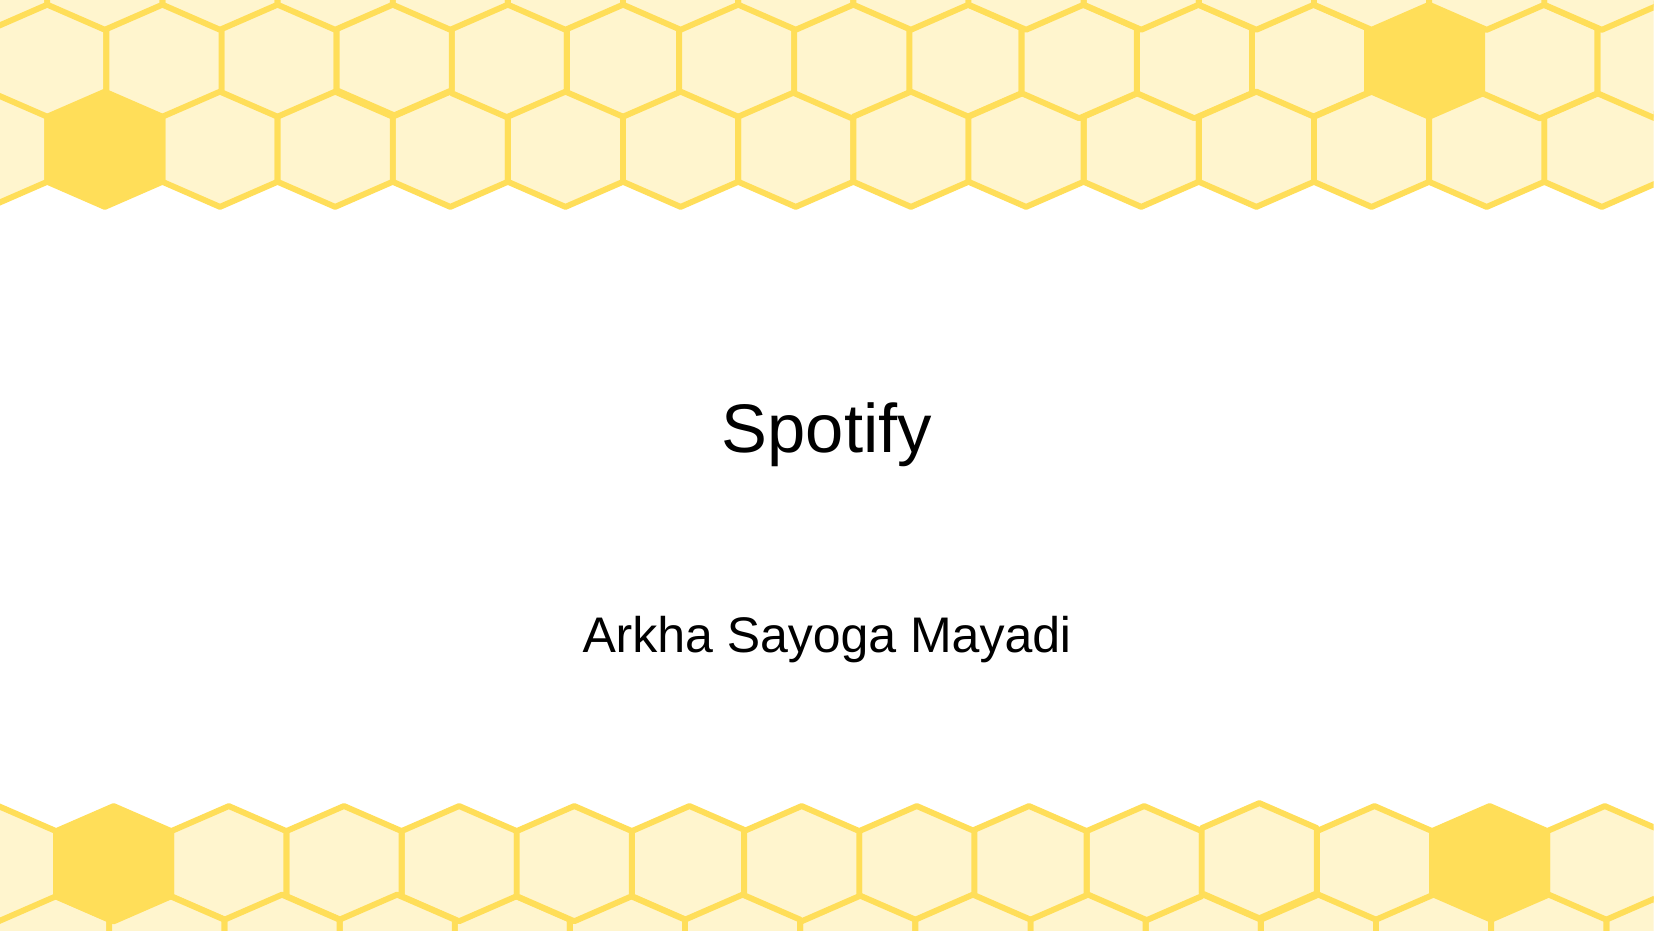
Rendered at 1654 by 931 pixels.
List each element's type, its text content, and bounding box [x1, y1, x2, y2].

subtitle Arkha Sayoga Mayadi [88, 561, 1565, 709]
title Spotify [88, 324, 1565, 532]
